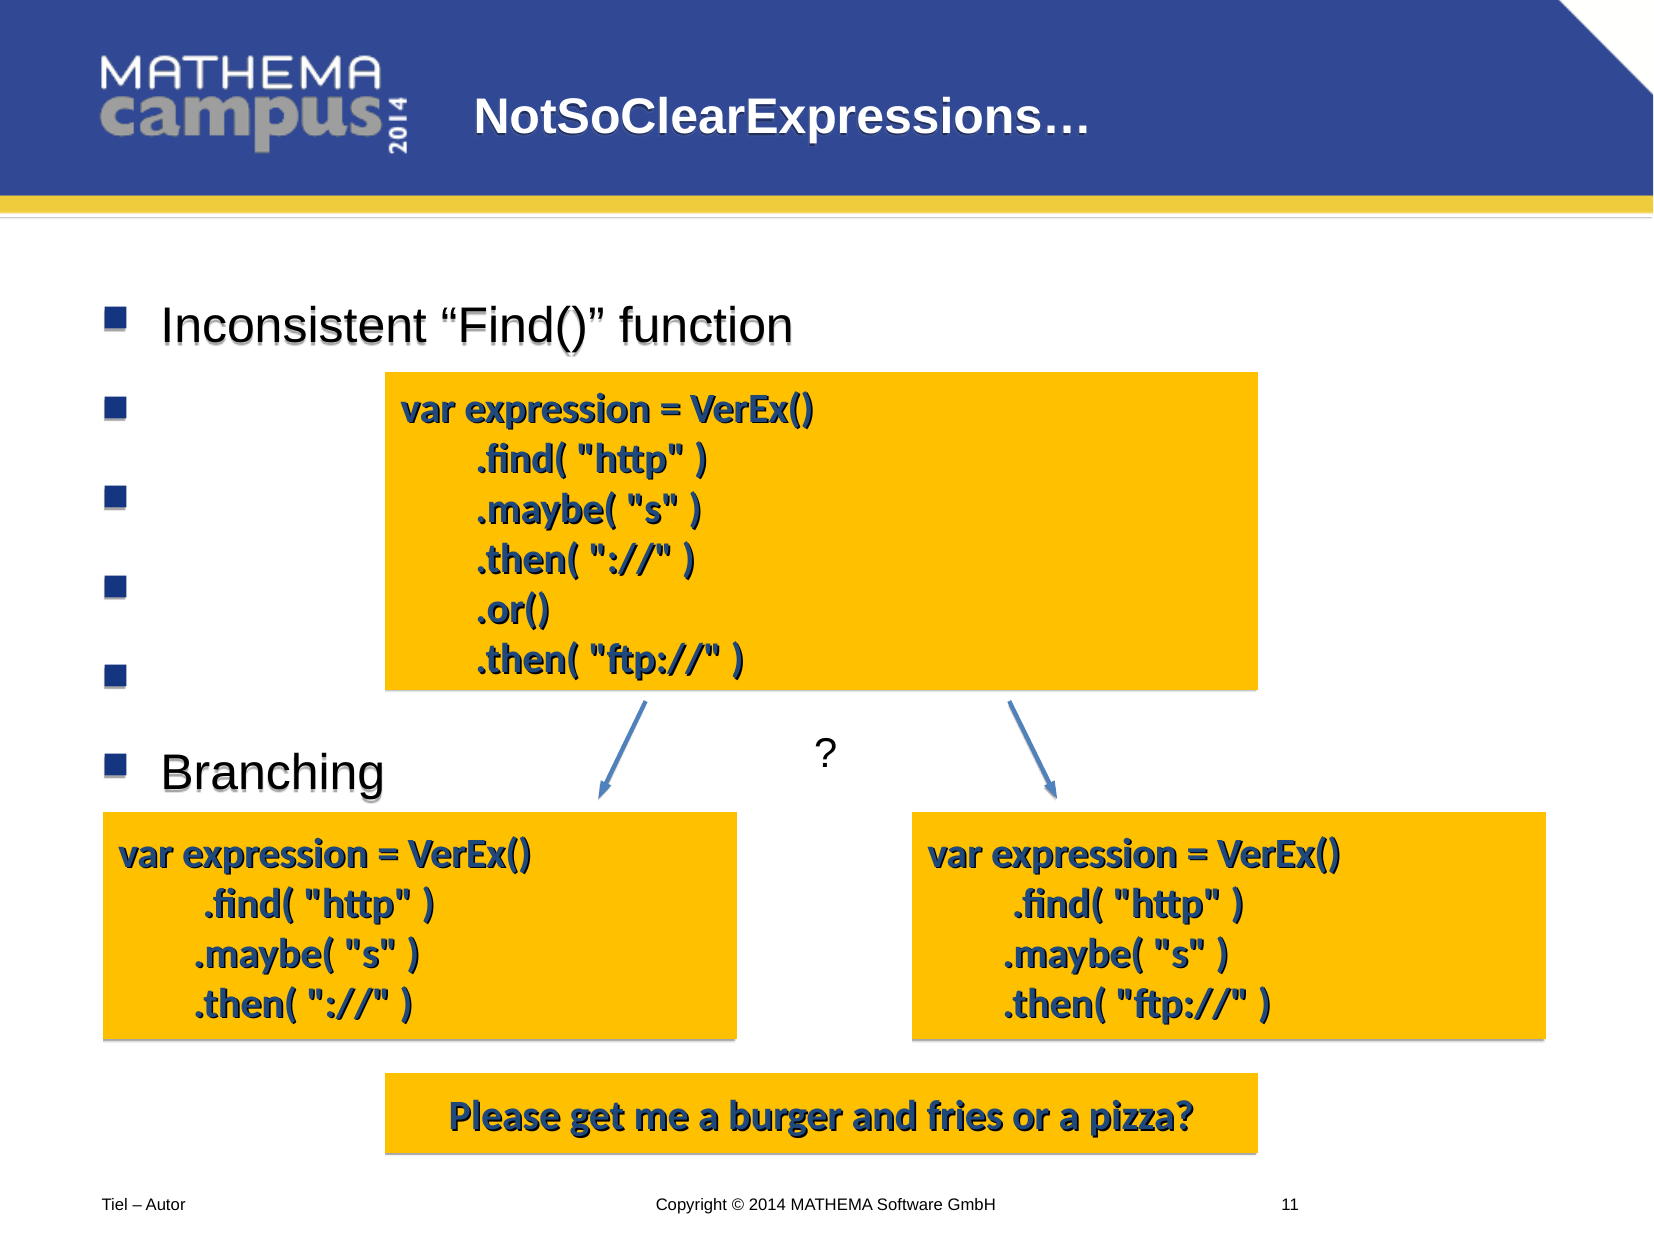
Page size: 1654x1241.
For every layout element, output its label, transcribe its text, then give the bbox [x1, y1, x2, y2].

text_box Please get me a burger and fries or a pizza? [385, 1073, 1258, 1153]
text_box var expression = VerEx() .find( "http" ) .maybe( "s" ) .then( "://" ) [103, 812, 737, 1039]
text_box var expression = VerEx() .find( "http" ) .maybe( "s" ) .then( "ftp://" ) [912, 812, 1546, 1039]
title NotSoClearExpressions… [473, 70, 1547, 158]
text_box var expression = VerEx() .find( "http" ) .maybe( "s" ) .then( "://" ) .or() .then( "ftp://" ) [385, 372, 1258, 690]
list Inconsistent “Find()” function Branching [101, 292, 1547, 1140]
text_box ? [799, 718, 853, 784]
